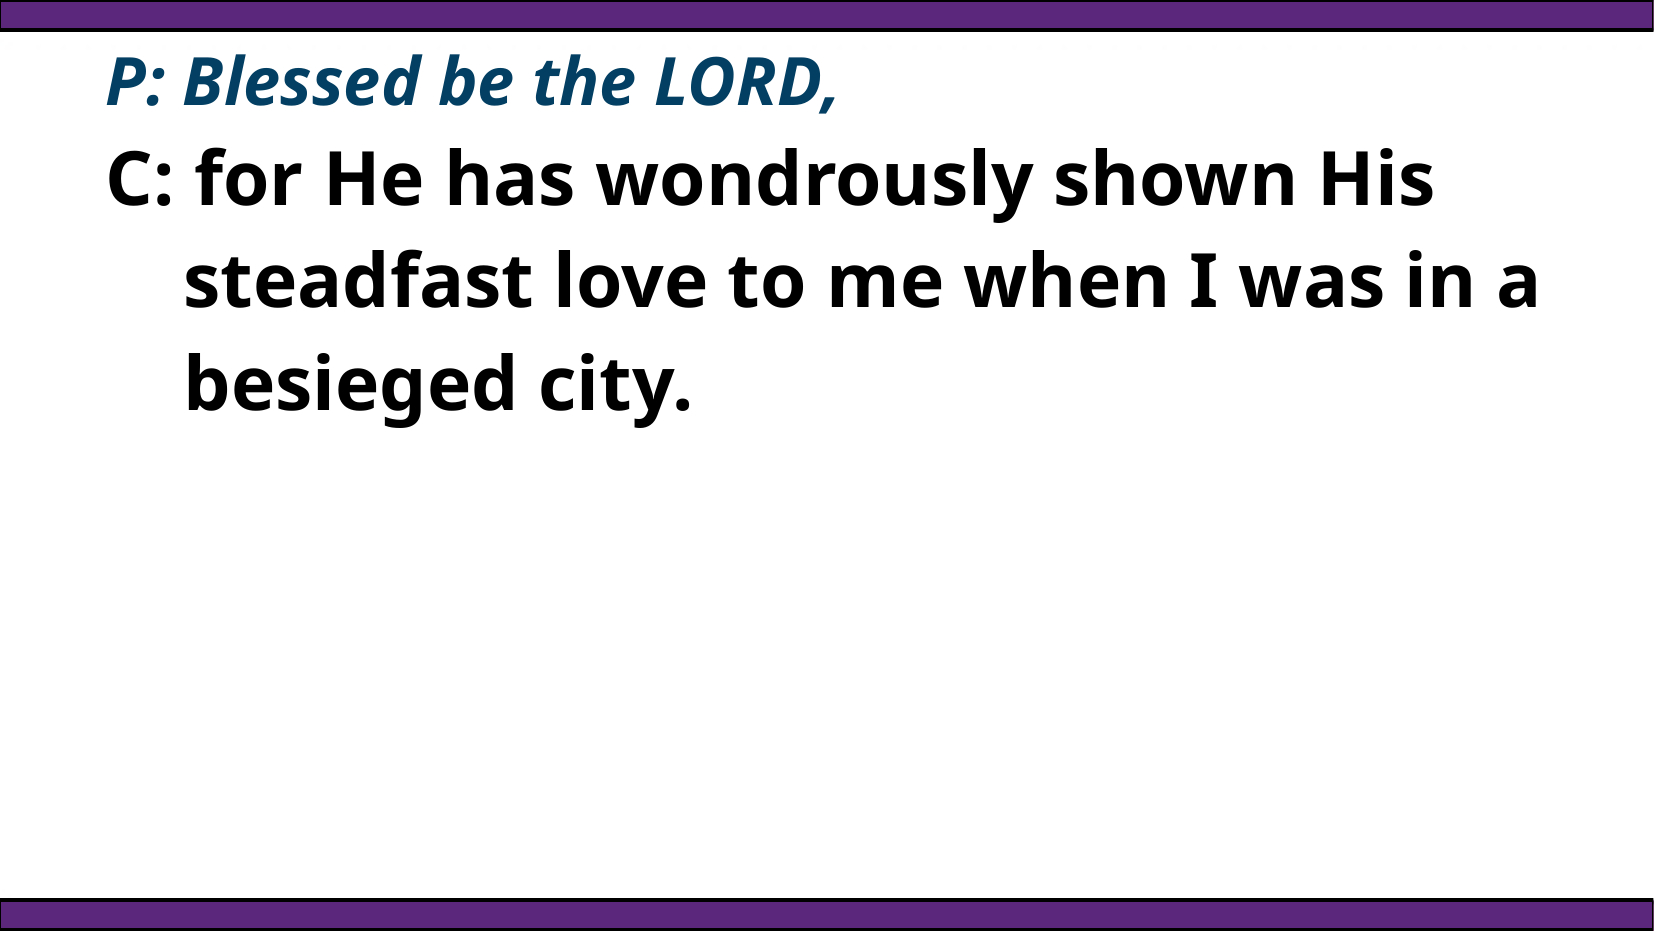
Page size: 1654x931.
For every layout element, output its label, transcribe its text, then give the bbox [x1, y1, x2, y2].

text_box [0, 0, 1654, 31]
picture [0, 31, 1654, 900]
text_box P: Blessed be the Lord, C: for He has wondrously shown His steadfast love to me when I was in a besieged city. [90, 27, 1563, 431]
text_box [0, 900, 1654, 931]
